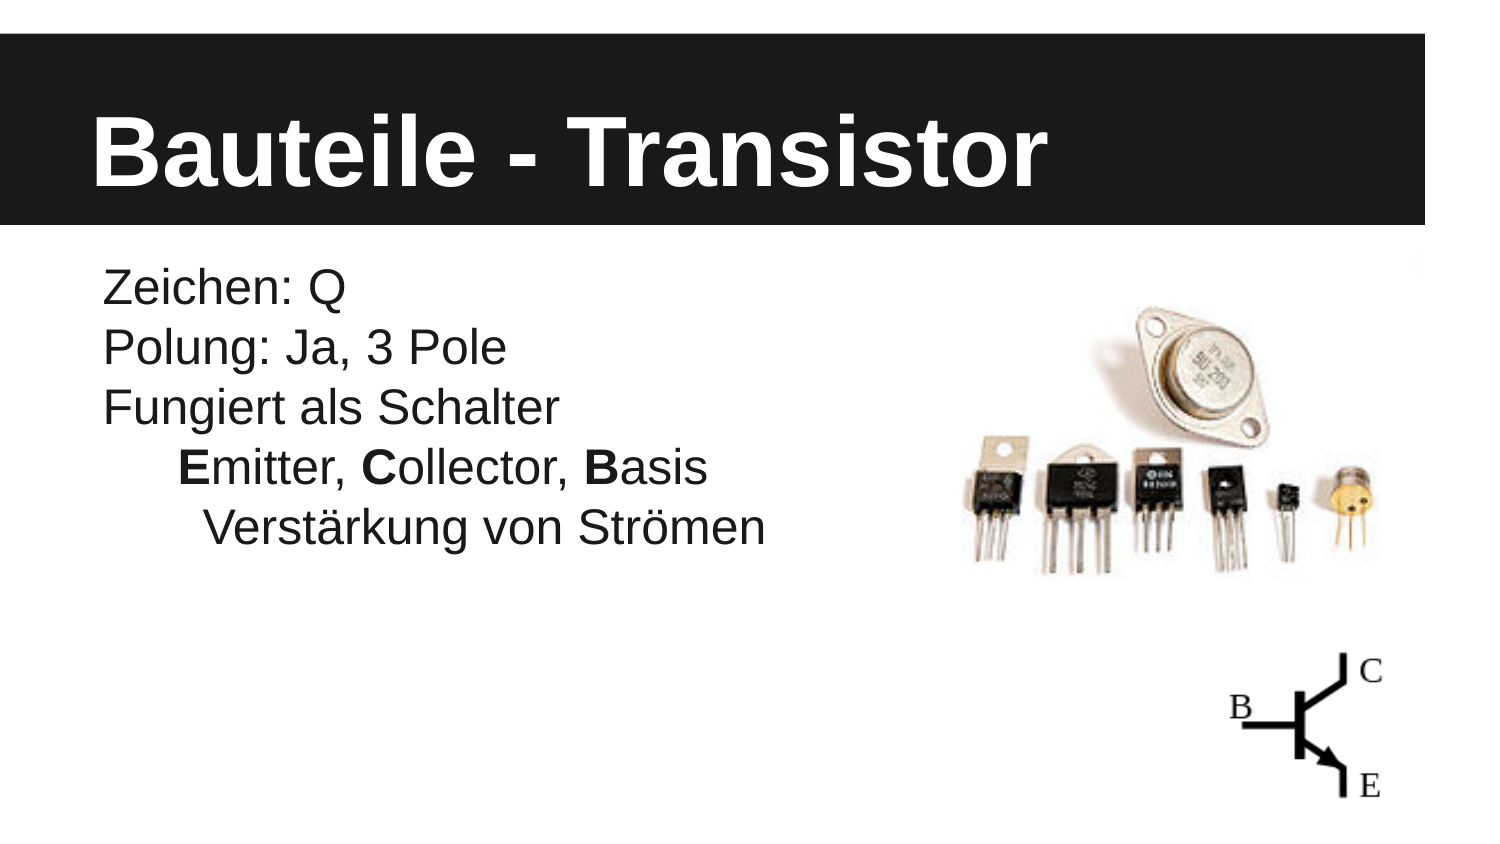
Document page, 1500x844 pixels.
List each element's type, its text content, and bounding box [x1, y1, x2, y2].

list Zeichen: Q Polung: Ja, 3 Pole Fungiert als Schalter Emitter, Collector, Basis Verstärkung von Strömen [75, 239, 1425, 808]
picture [925, 252, 1425, 617]
title Bauteile - Transistor [75, 33, 1425, 221]
picture [1229, 648, 1386, 805]
